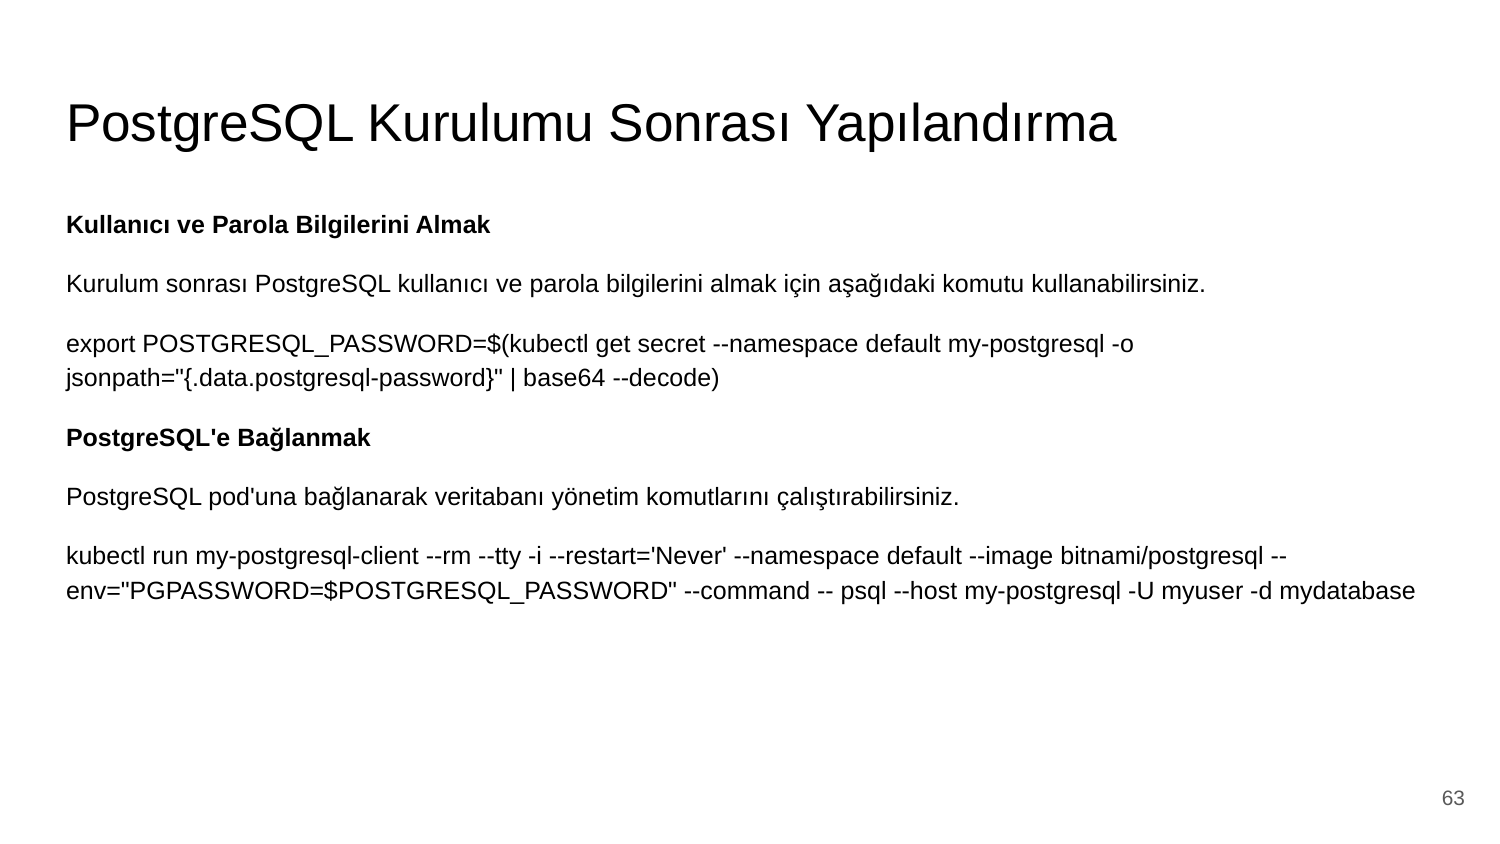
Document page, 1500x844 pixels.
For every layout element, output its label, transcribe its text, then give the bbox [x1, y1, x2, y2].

slide_number <number> [1389, 764, 1480, 830]
title PostgreSQL Kurulumu Sonrası Yapılandırma [51, 72, 1449, 167]
list Kullanıcı ve Parola Bilgilerini Almak Kurulum sonrası PostgreSQL kullanıcı ve parola bilgilerini almak için aşağıdaki komutu kullanabilirsiniz. export POSTGRESQL_PASSWORD=$(kubectl get secret --namespace default my-postgresql -o jsonpath="{.data.postgresql-password}" | base64 --decode) PostgreSQL'e Bağlanmak PostgreSQL pod'una bağlanarak veritabanı yönetim komutlarını çalıştırabilirsiniz. kubectl run my-postgresql-client --rm --tty -i --restart='Never' --namespace default --image bitnami/postgresql --env="PGPASSWORD=$POSTGRESQL_PASSWORD" --command -- psql --host my-postgresql -U myuser -d mydatabase [51, 189, 1449, 750]
